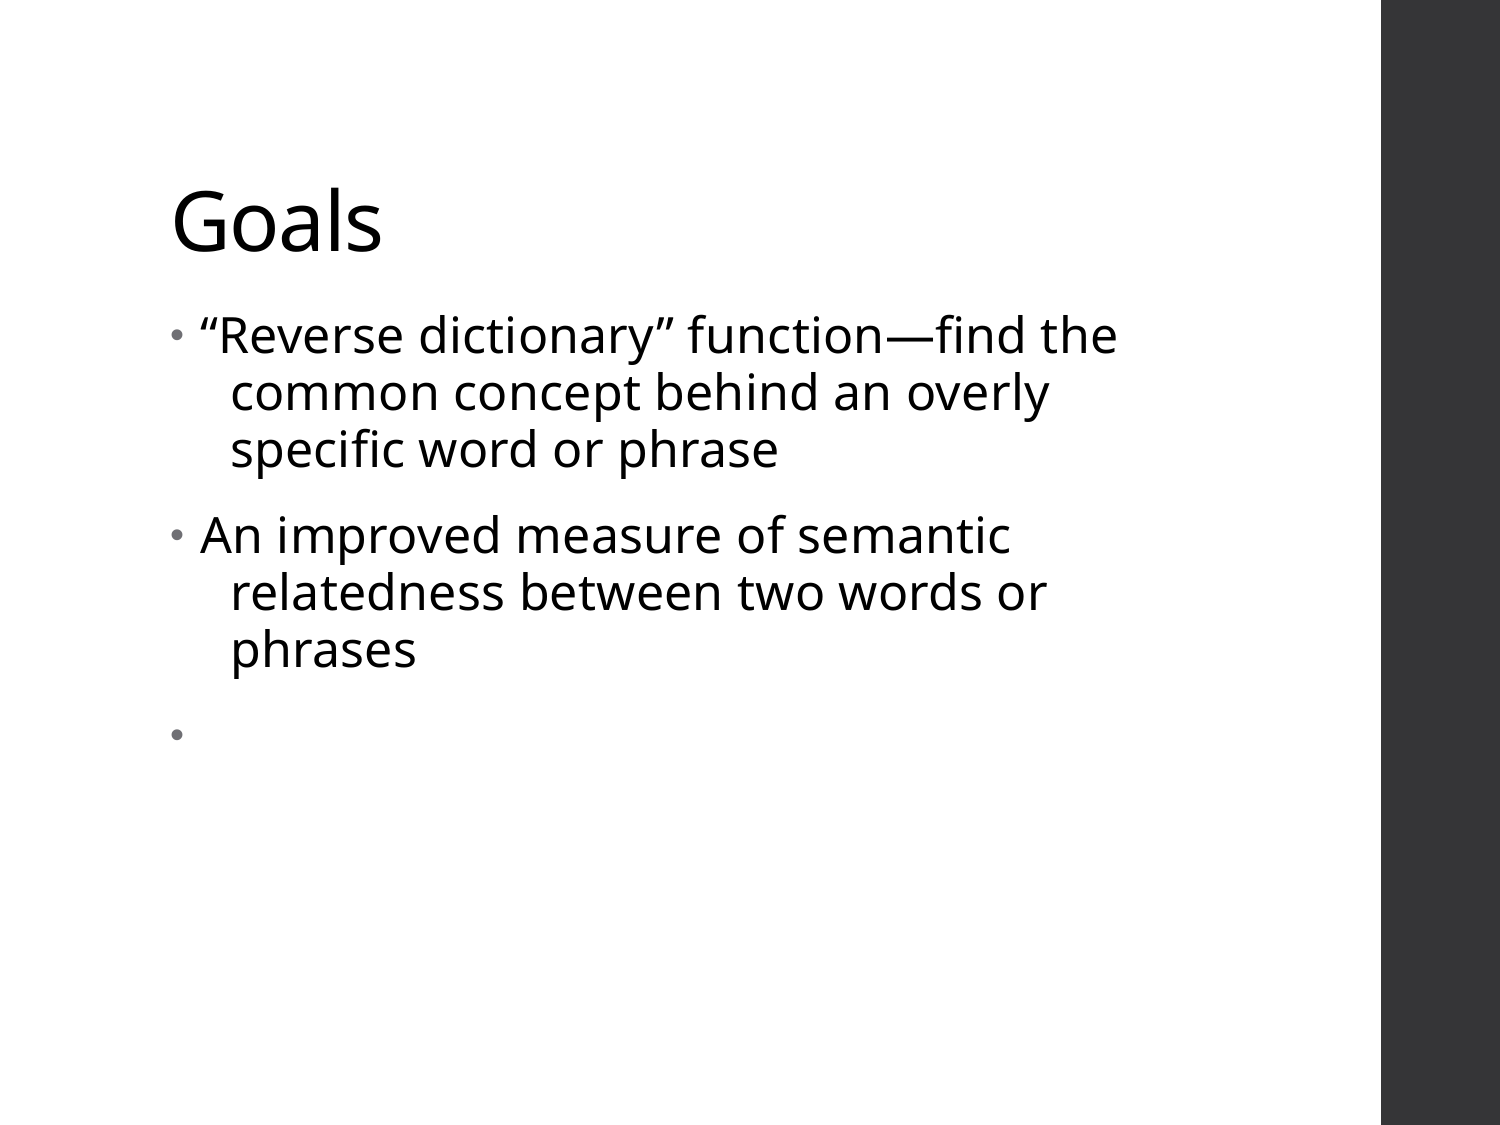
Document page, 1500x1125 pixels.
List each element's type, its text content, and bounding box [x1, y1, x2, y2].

list “Reverse dictionary” function—find the common concept behind an overly specific word or phrase An improved measure of semantic relatedness between two words or phrases [155, 299, 1213, 1014]
title Goals [155, 60, 1348, 278]
